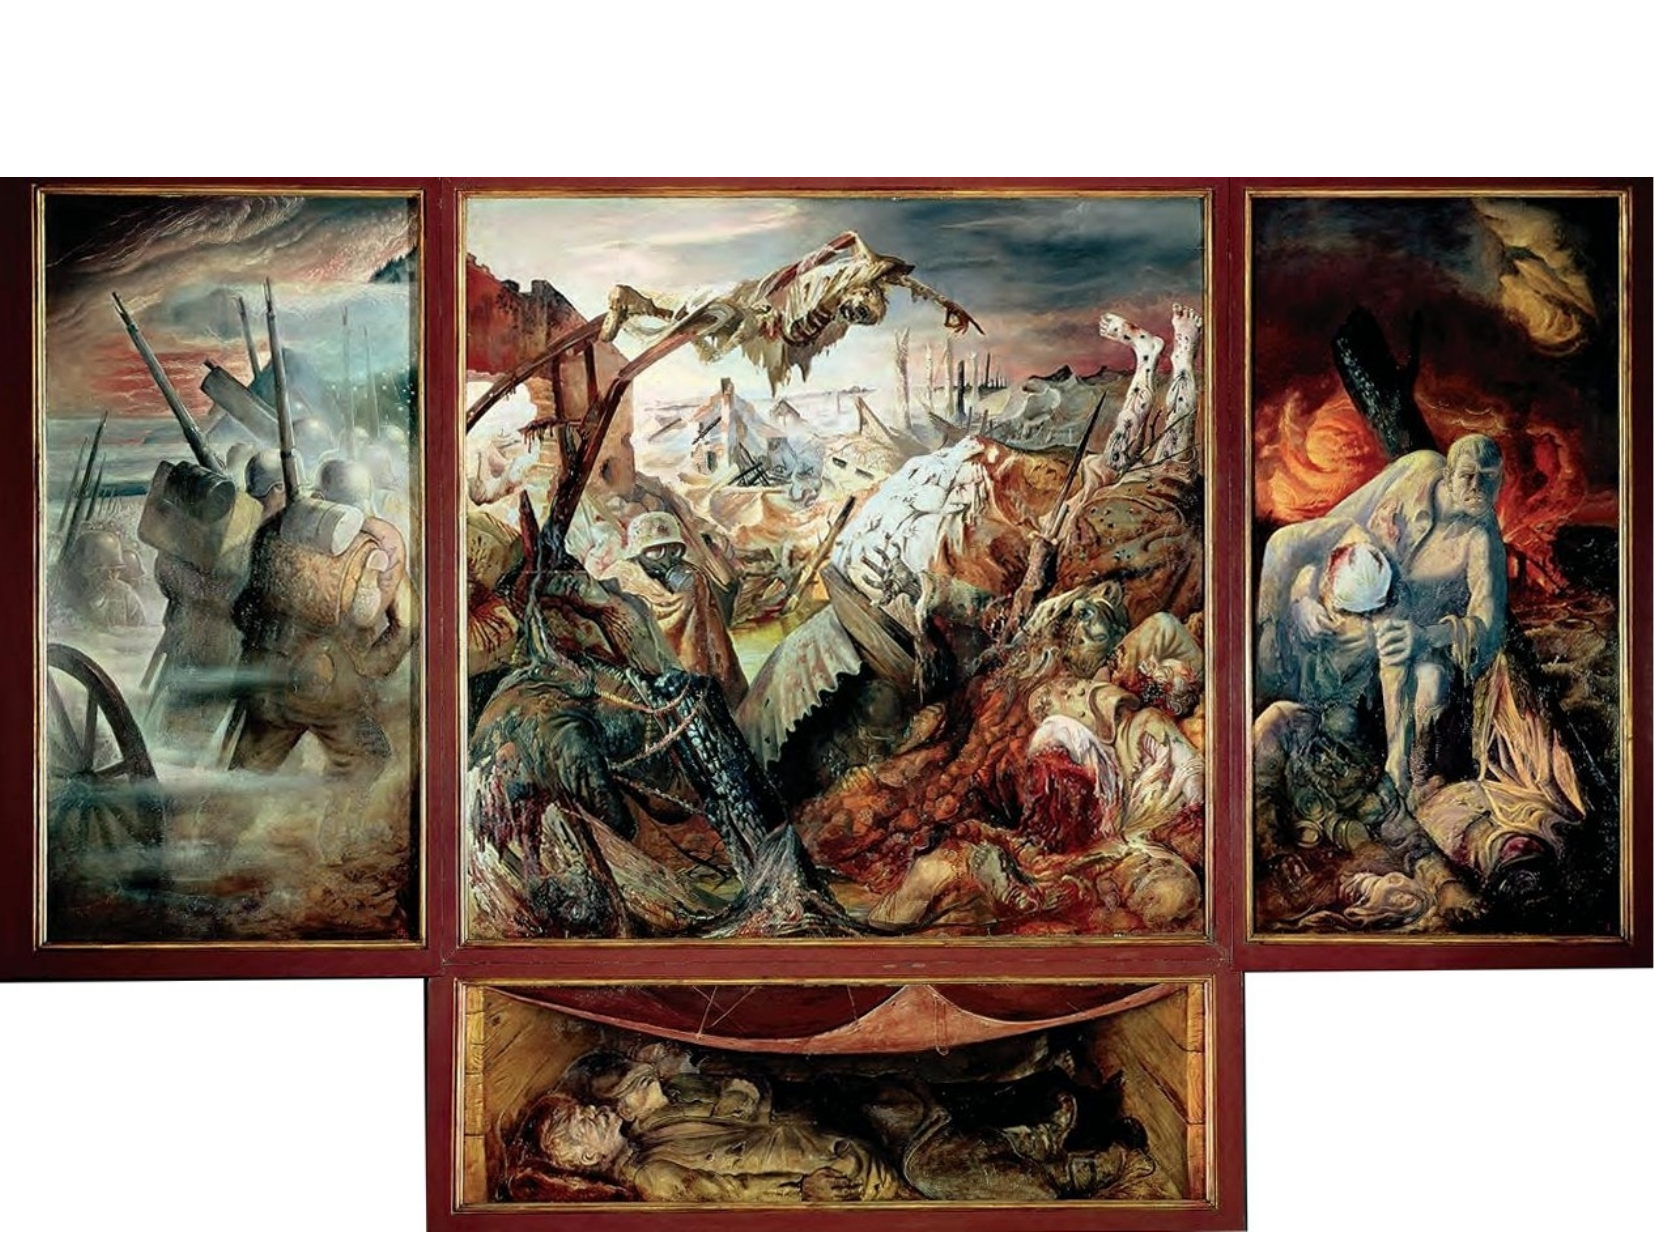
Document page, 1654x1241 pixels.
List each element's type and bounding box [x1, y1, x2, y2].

picture [0, 177, 1654, 1232]
